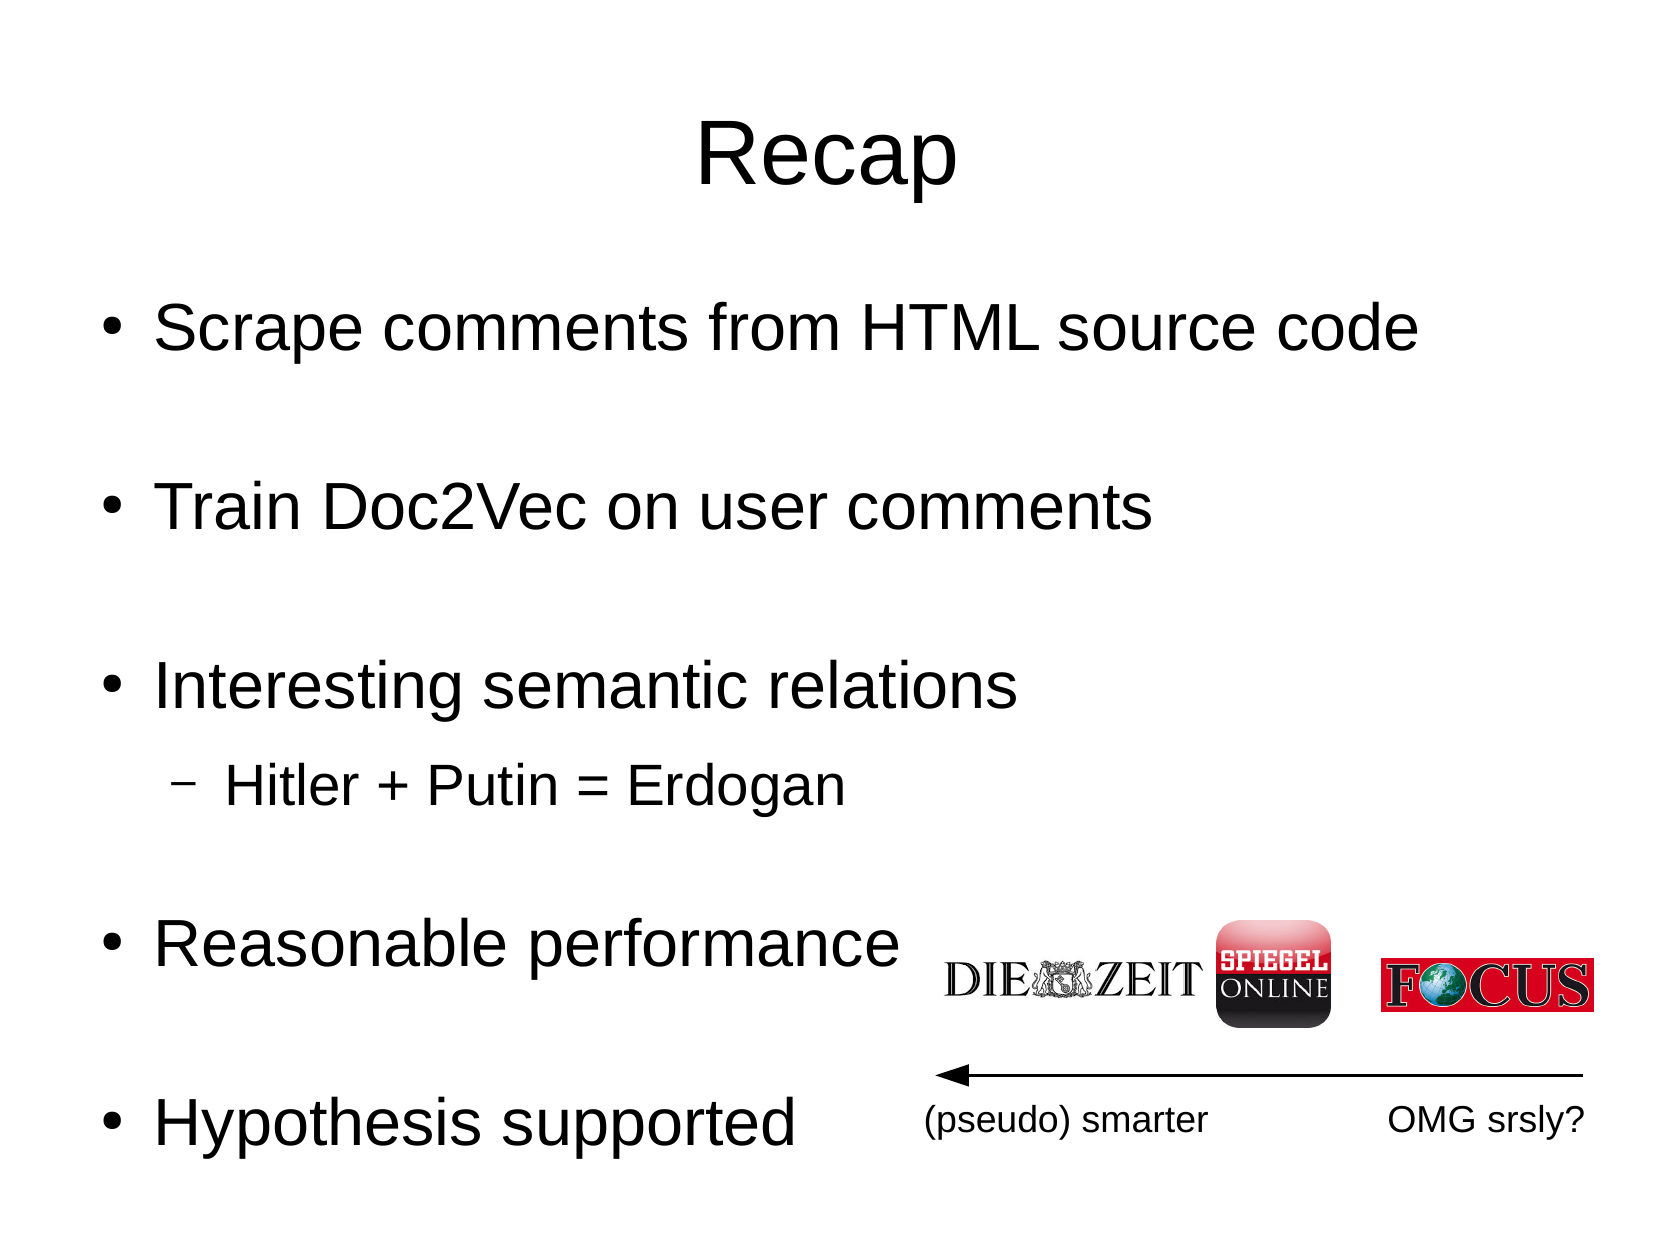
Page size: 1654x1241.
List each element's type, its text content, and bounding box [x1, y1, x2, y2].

title Recap [82, 49, 1571, 257]
picture [921, 897, 1331, 1060]
picture [1381, 958, 1594, 1013]
text_box (pseudo) smarter OMG srsly? [909, 1083, 1619, 1201]
text_box [933, 897, 1607, 1083]
list Scrape comments from HTML source code Train Doc2Vec on user comments Interesting semantic relations Hitler + Putin = Erdogan Reasonable performance of ML classifier Hypothesis supported [82, 290, 1571, 1241]
